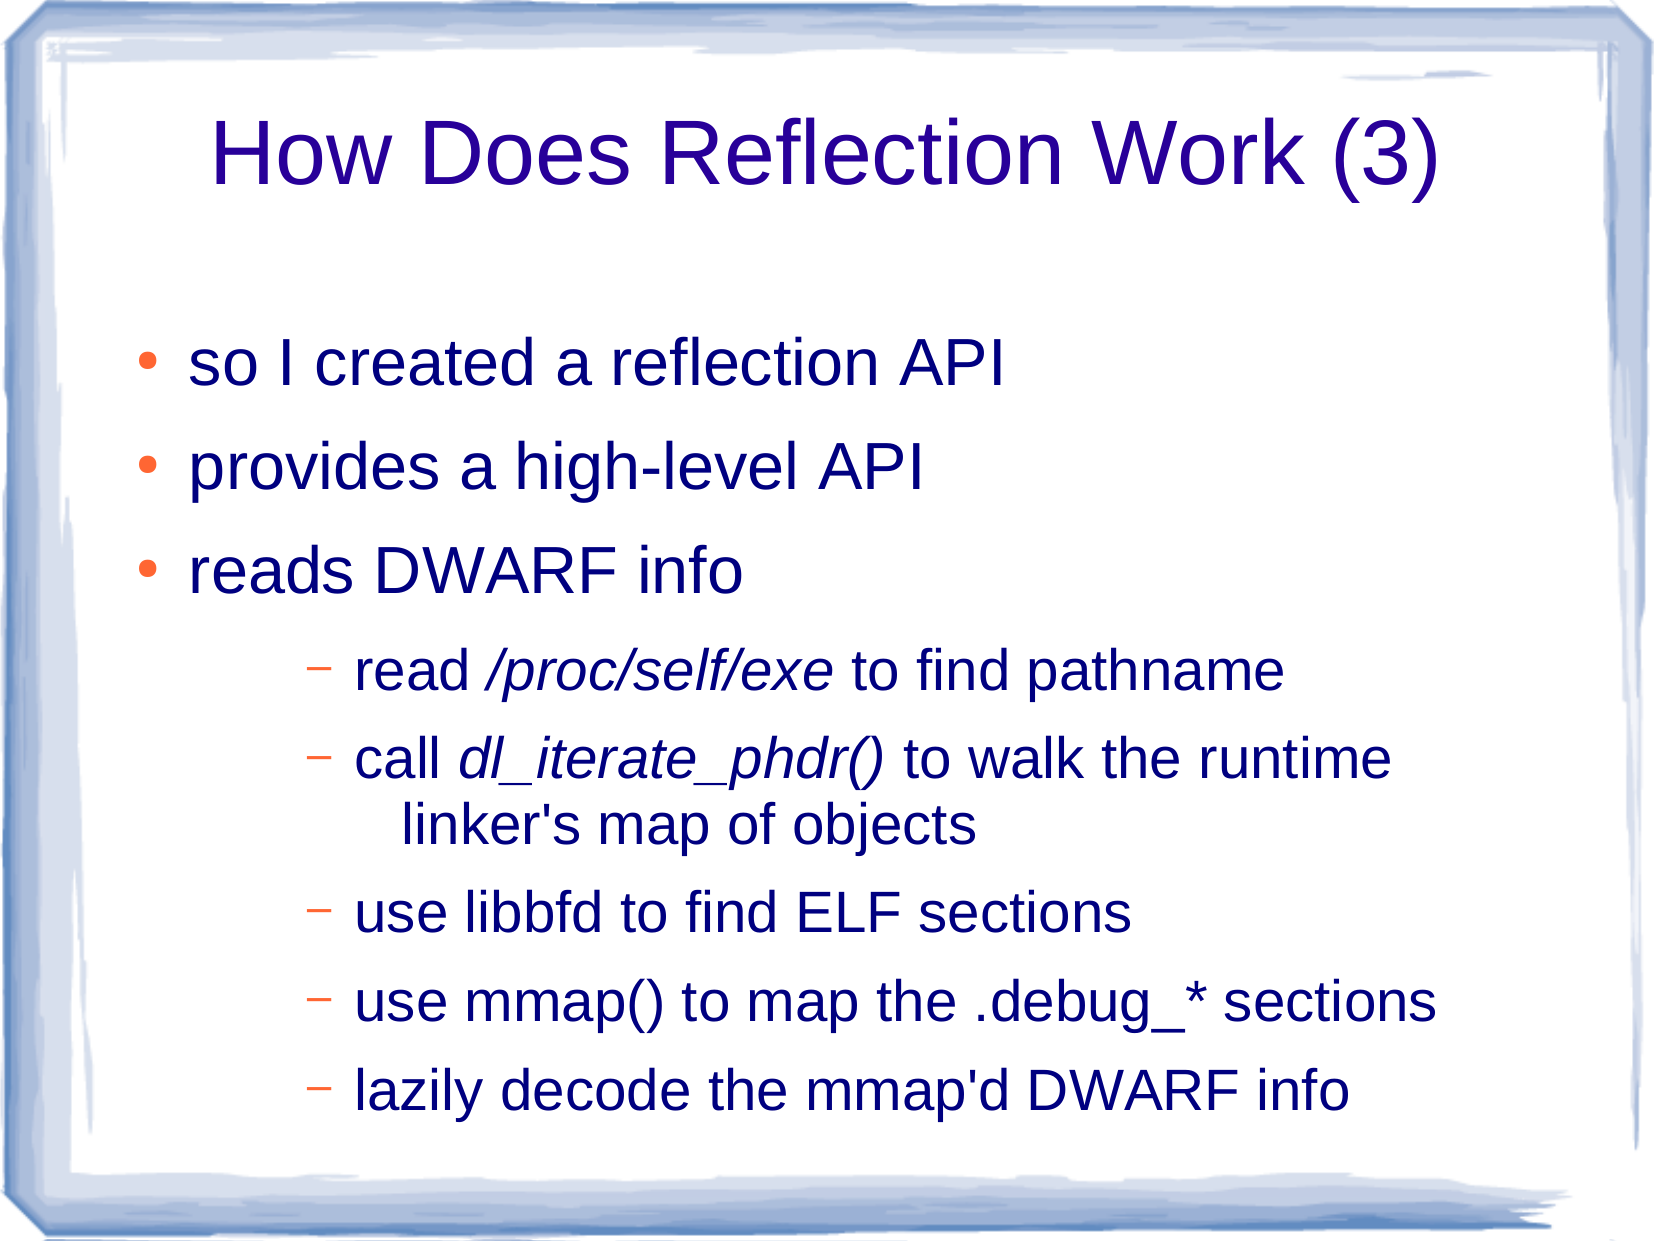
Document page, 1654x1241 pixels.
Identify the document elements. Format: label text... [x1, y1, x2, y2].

title How Does Reflection Work (3) [82, 56, 1571, 250]
picture [0, 0, 1654, 1241]
list so I created a reflection API provides a high-level API reads DWARF info read /proc/self/exe to find pathname call dl_iterate_phdr() to walk the runtime linker's map of objects use libbfd to find ELF sections use mmap() to map the .debug_* sections lazily decode the mmap'd DWARF info [118, 324, 1571, 1129]
